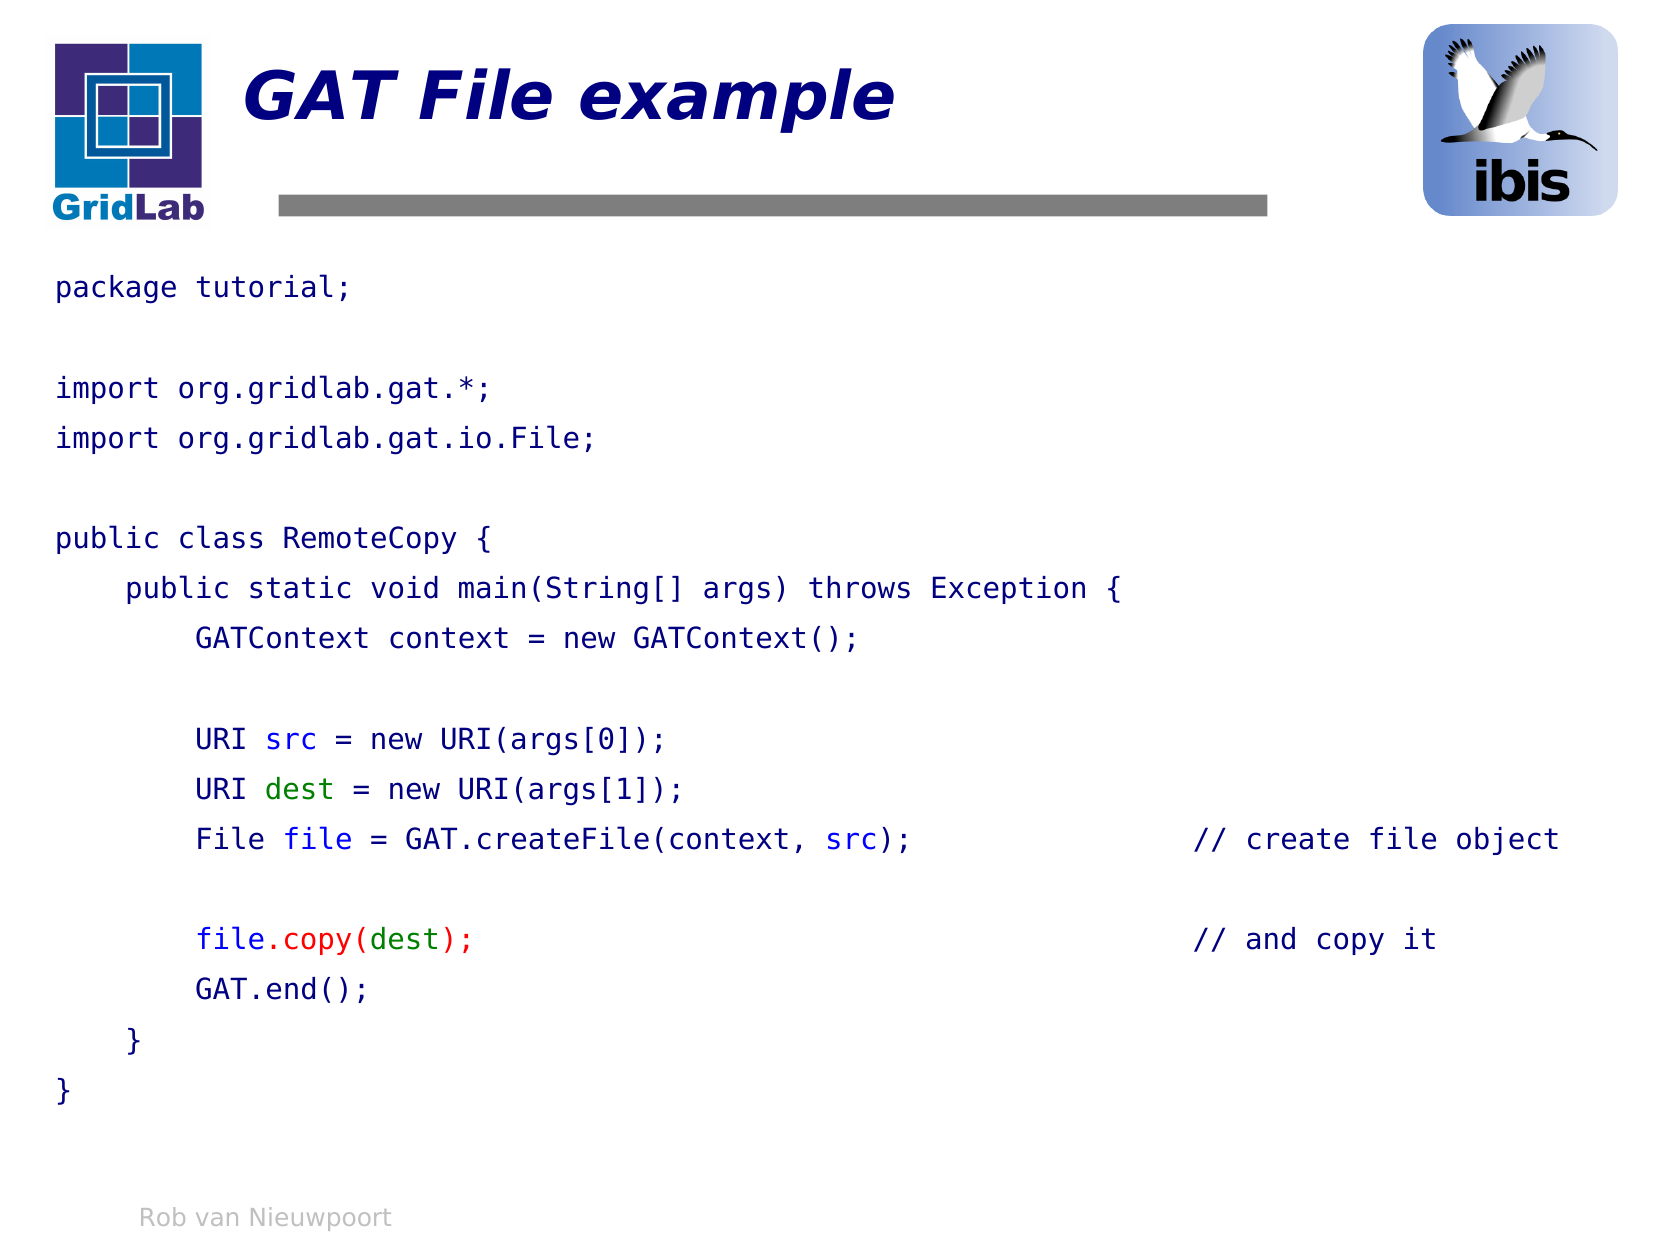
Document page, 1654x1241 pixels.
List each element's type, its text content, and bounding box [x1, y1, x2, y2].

title GAT File example [243, 0, 1280, 187]
list package tutorial; import org.gridlab.gat.*; import org.gridlab.gat.io.File; public class RemoteCopy { public static void main(String[] args) throws Exception { GATContext context = new GATContext(); URI src = new URI(args[0]); URI dest = new URI(args[1]); File file = GAT.createFile(context, src); // create file object file.copy(dest); // and copy it GAT.end(); } } [55, 268, 1599, 1156]
picture [45, 34, 211, 230]
picture [1423, 24, 1618, 216]
